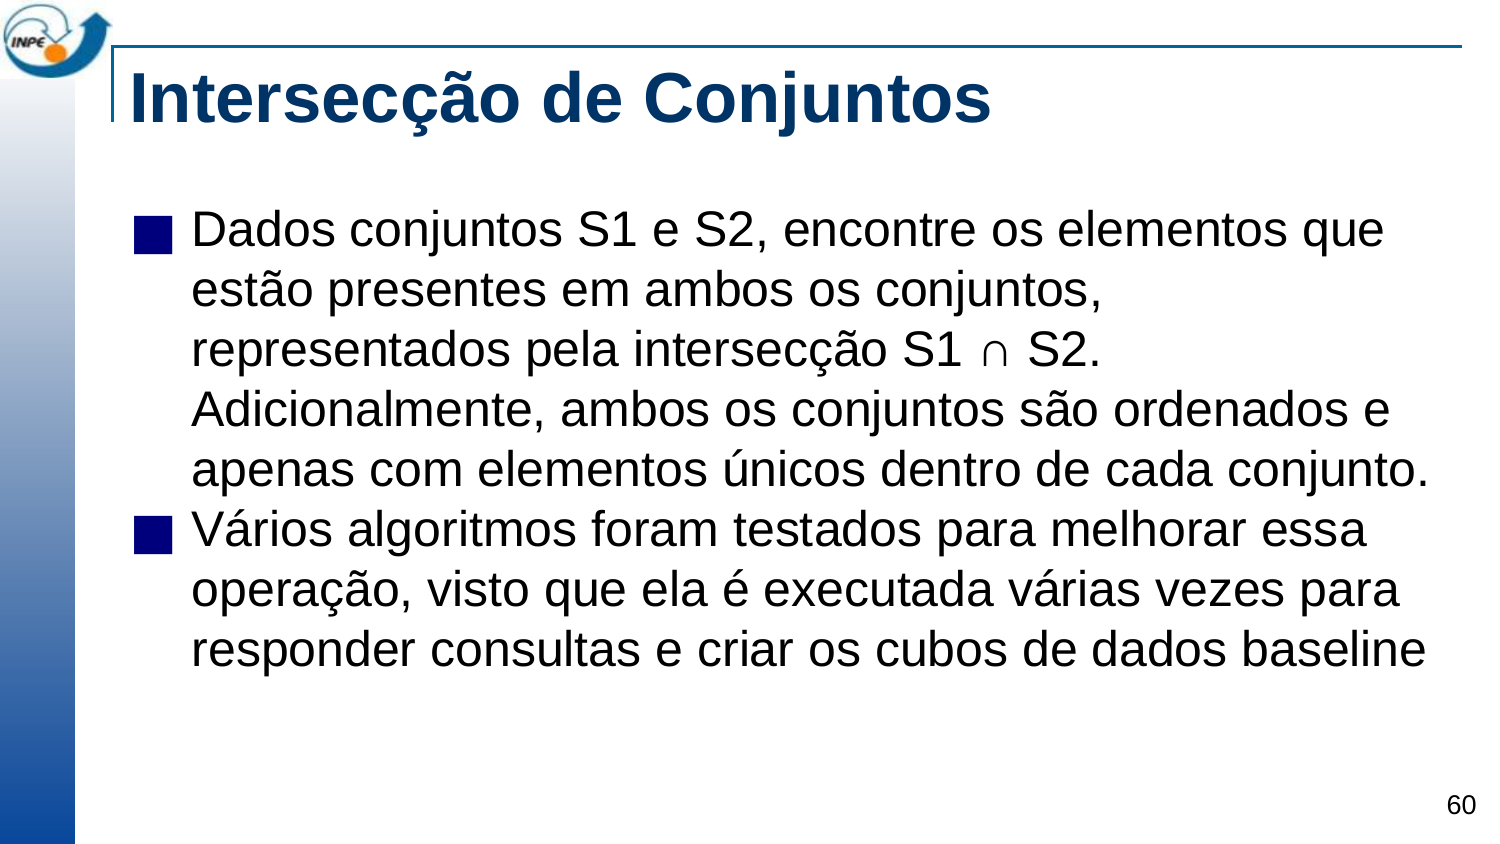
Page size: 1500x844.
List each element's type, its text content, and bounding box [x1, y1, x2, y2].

list Dados conjuntos S1 e S2, encontre os elementos que estão presentes em ambos os conjuntos, representados pela intersecção S1 ∩ S2. Adicionalmente, ambos os conjuntos são ordenados e apenas com elementos únicos dentro de cada conjunto. Vários algoritmos foram testados para melhorar essa operação, visto que ela é executada várias vezes para responder consultas e criar os cubos de dados baseline [99, 187, 1450, 769]
title Intersecção de Conjuntos [112, 46, 1450, 141]
slide_number <number> [1403, 779, 1494, 844]
picture [0, 0, 113, 79]
